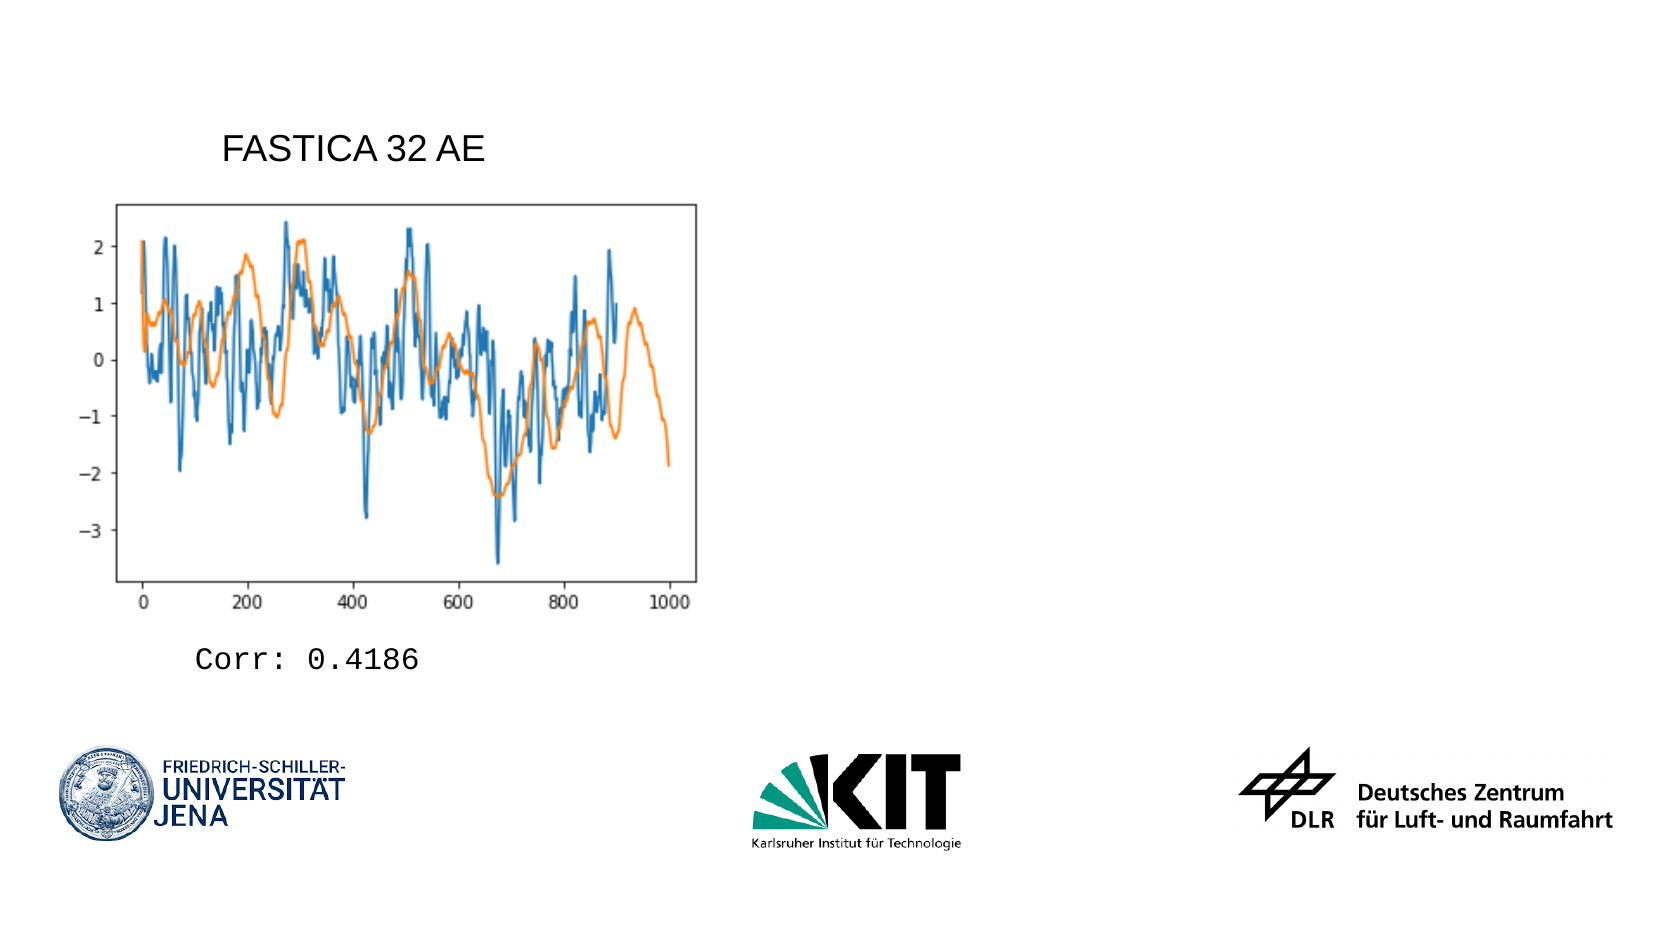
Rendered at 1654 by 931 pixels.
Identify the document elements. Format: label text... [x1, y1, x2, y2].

picture [750, 754, 961, 851]
picture [66, 194, 706, 623]
text_box FASTICA 32 AE [206, 120, 511, 177]
picture [1230, 730, 1621, 851]
text_box Corr: 0.4186 [180, 636, 586, 699]
picture [45, 730, 358, 856]
